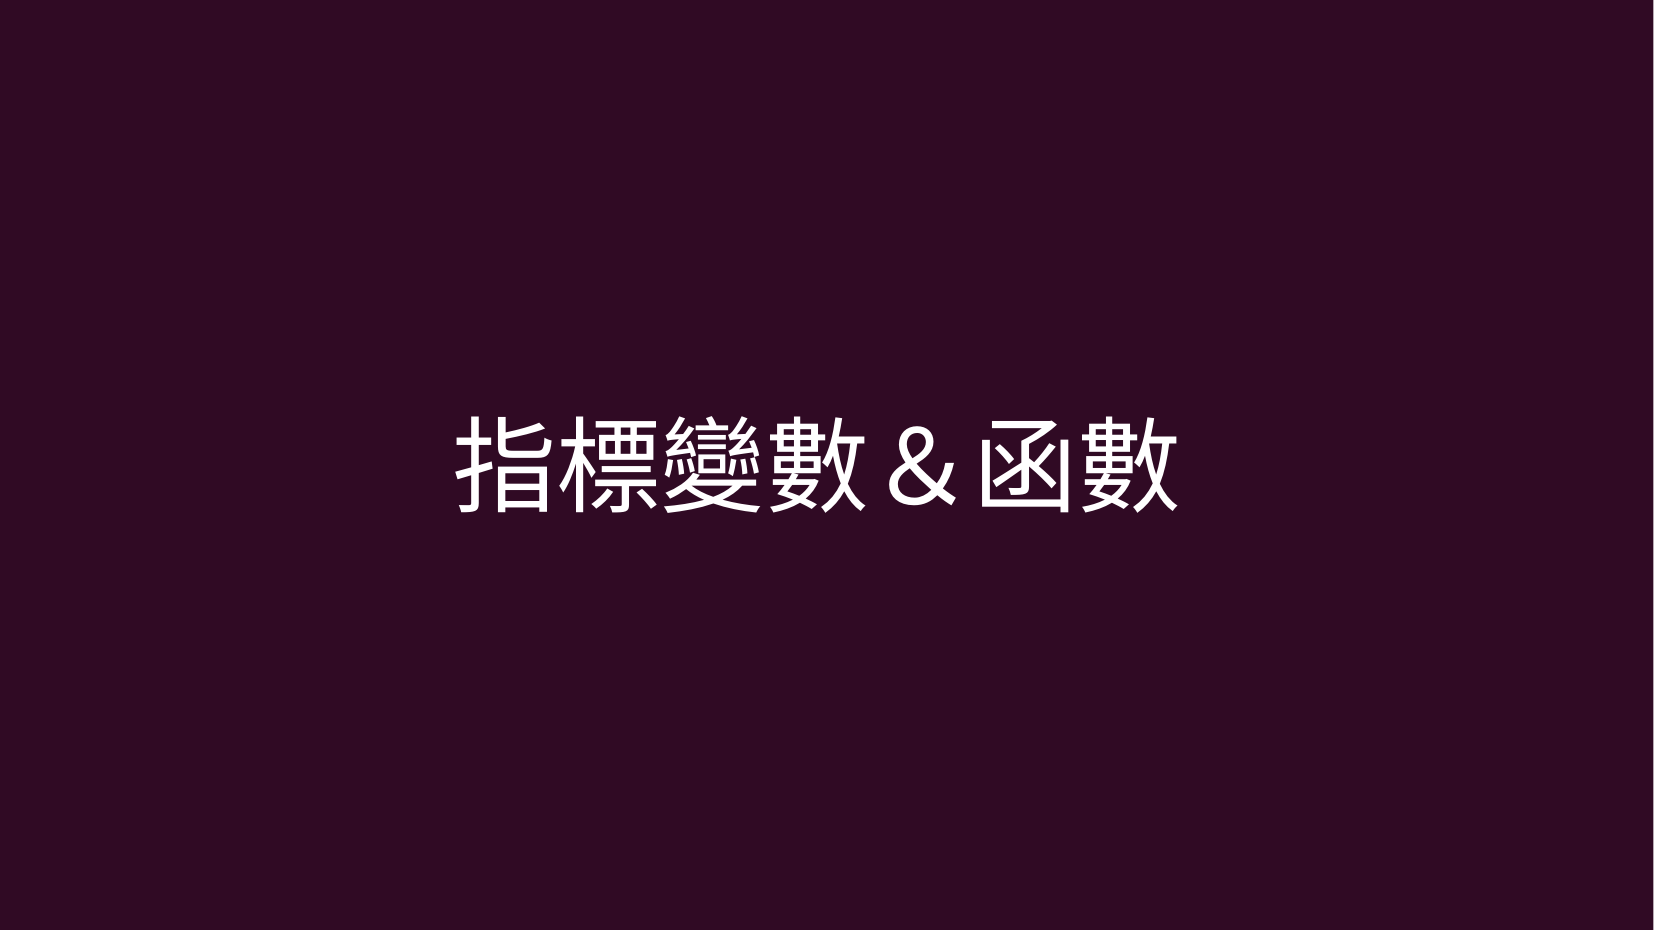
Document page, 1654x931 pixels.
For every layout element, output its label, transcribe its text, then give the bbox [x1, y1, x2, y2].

text_box 指標變數＆函數 [384, 300, 1270, 618]
